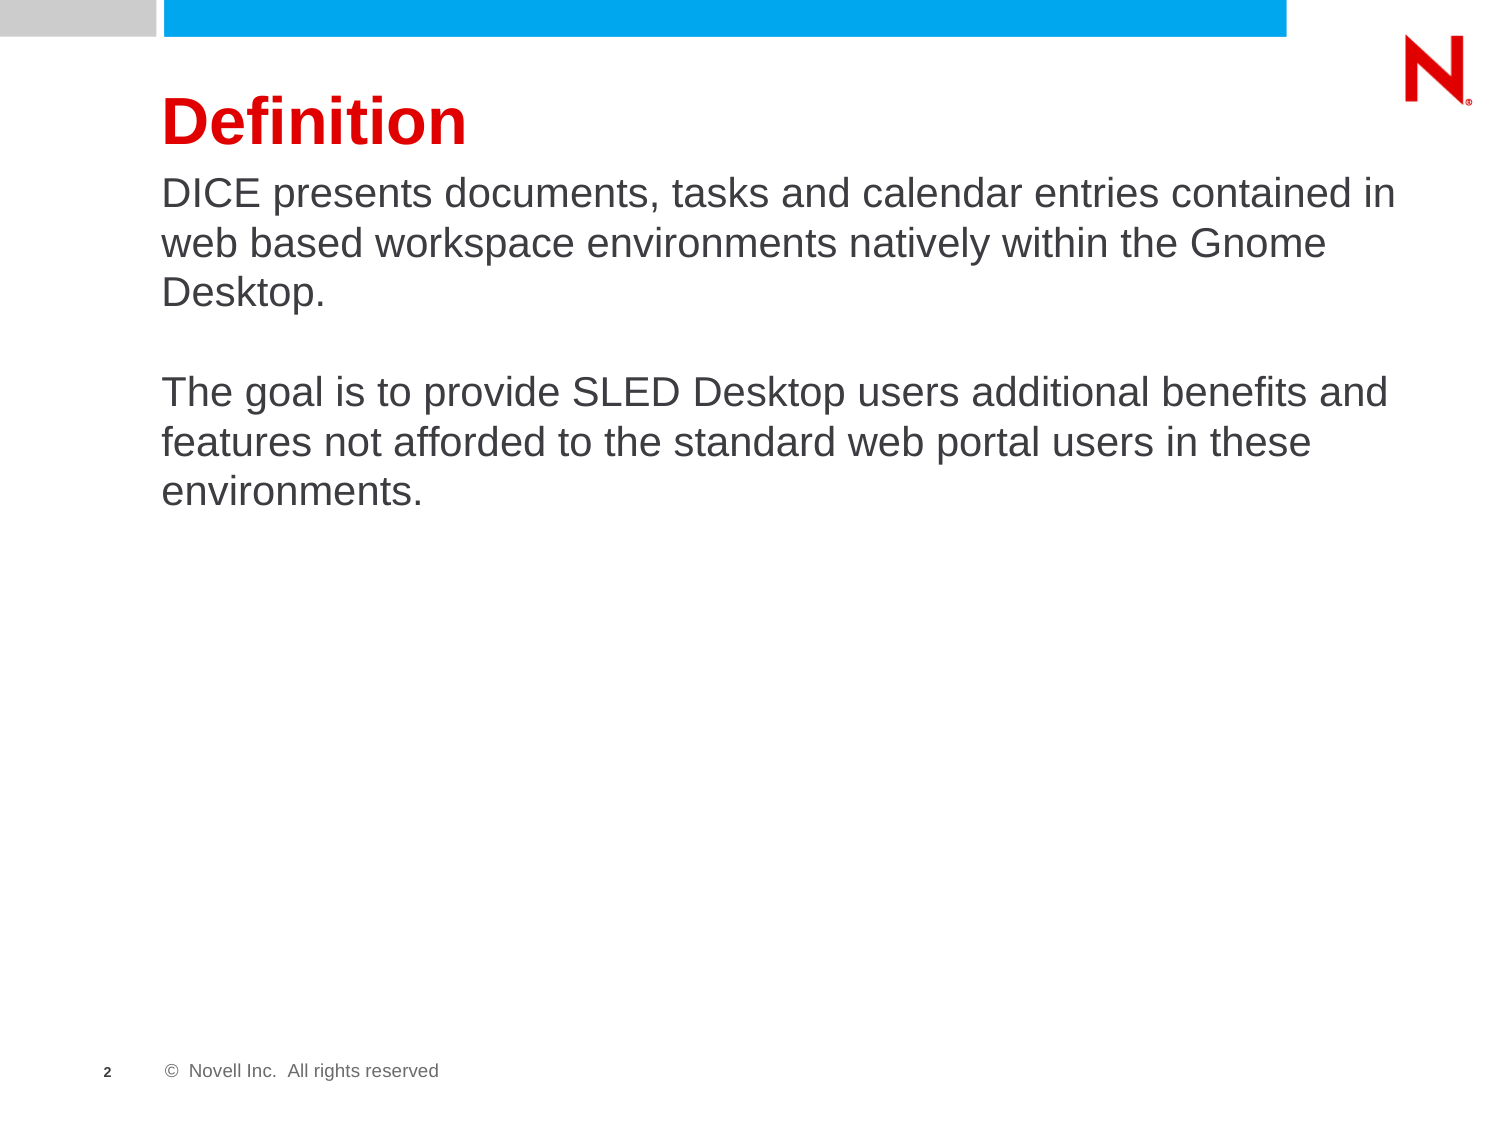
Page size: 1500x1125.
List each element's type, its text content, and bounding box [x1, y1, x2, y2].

picture [1403, 32, 1473, 107]
subtitle DICE presents documents, tasks and calendar entries contained in web based workspace environments natively within the Gnome Desktop. The goal is to provide SLED Desktop users additional benefits and features not afforded to the standard web portal users in these environments. [161, 0, 1402, 731]
